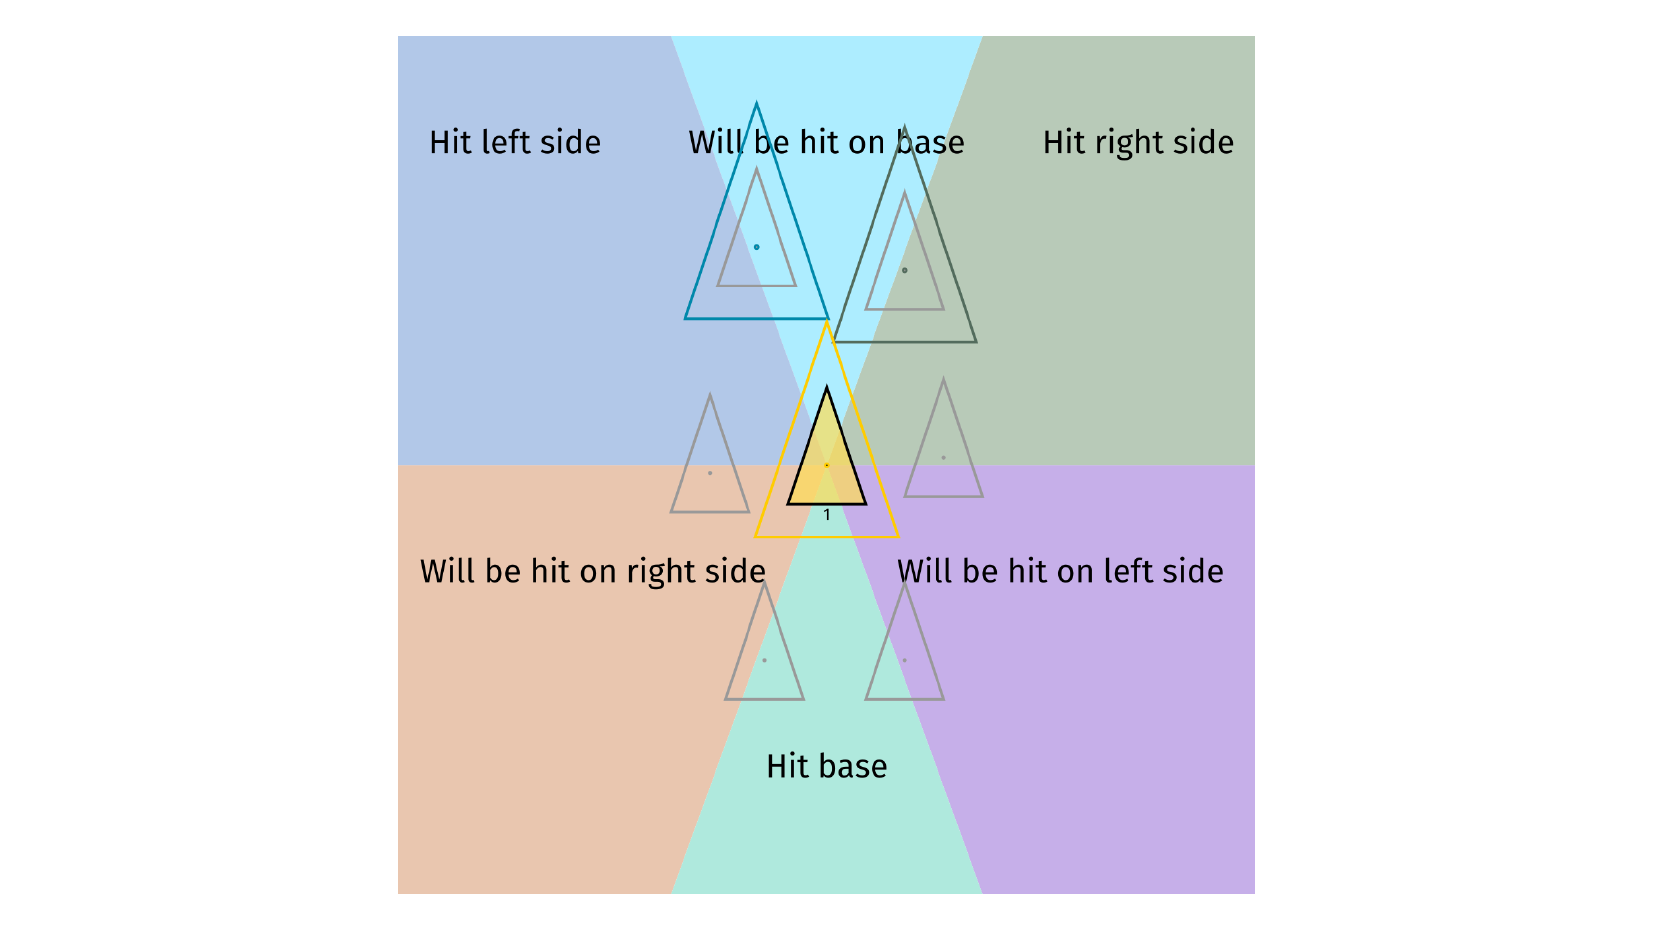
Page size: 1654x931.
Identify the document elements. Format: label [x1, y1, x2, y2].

picture [398, 36, 1255, 894]
